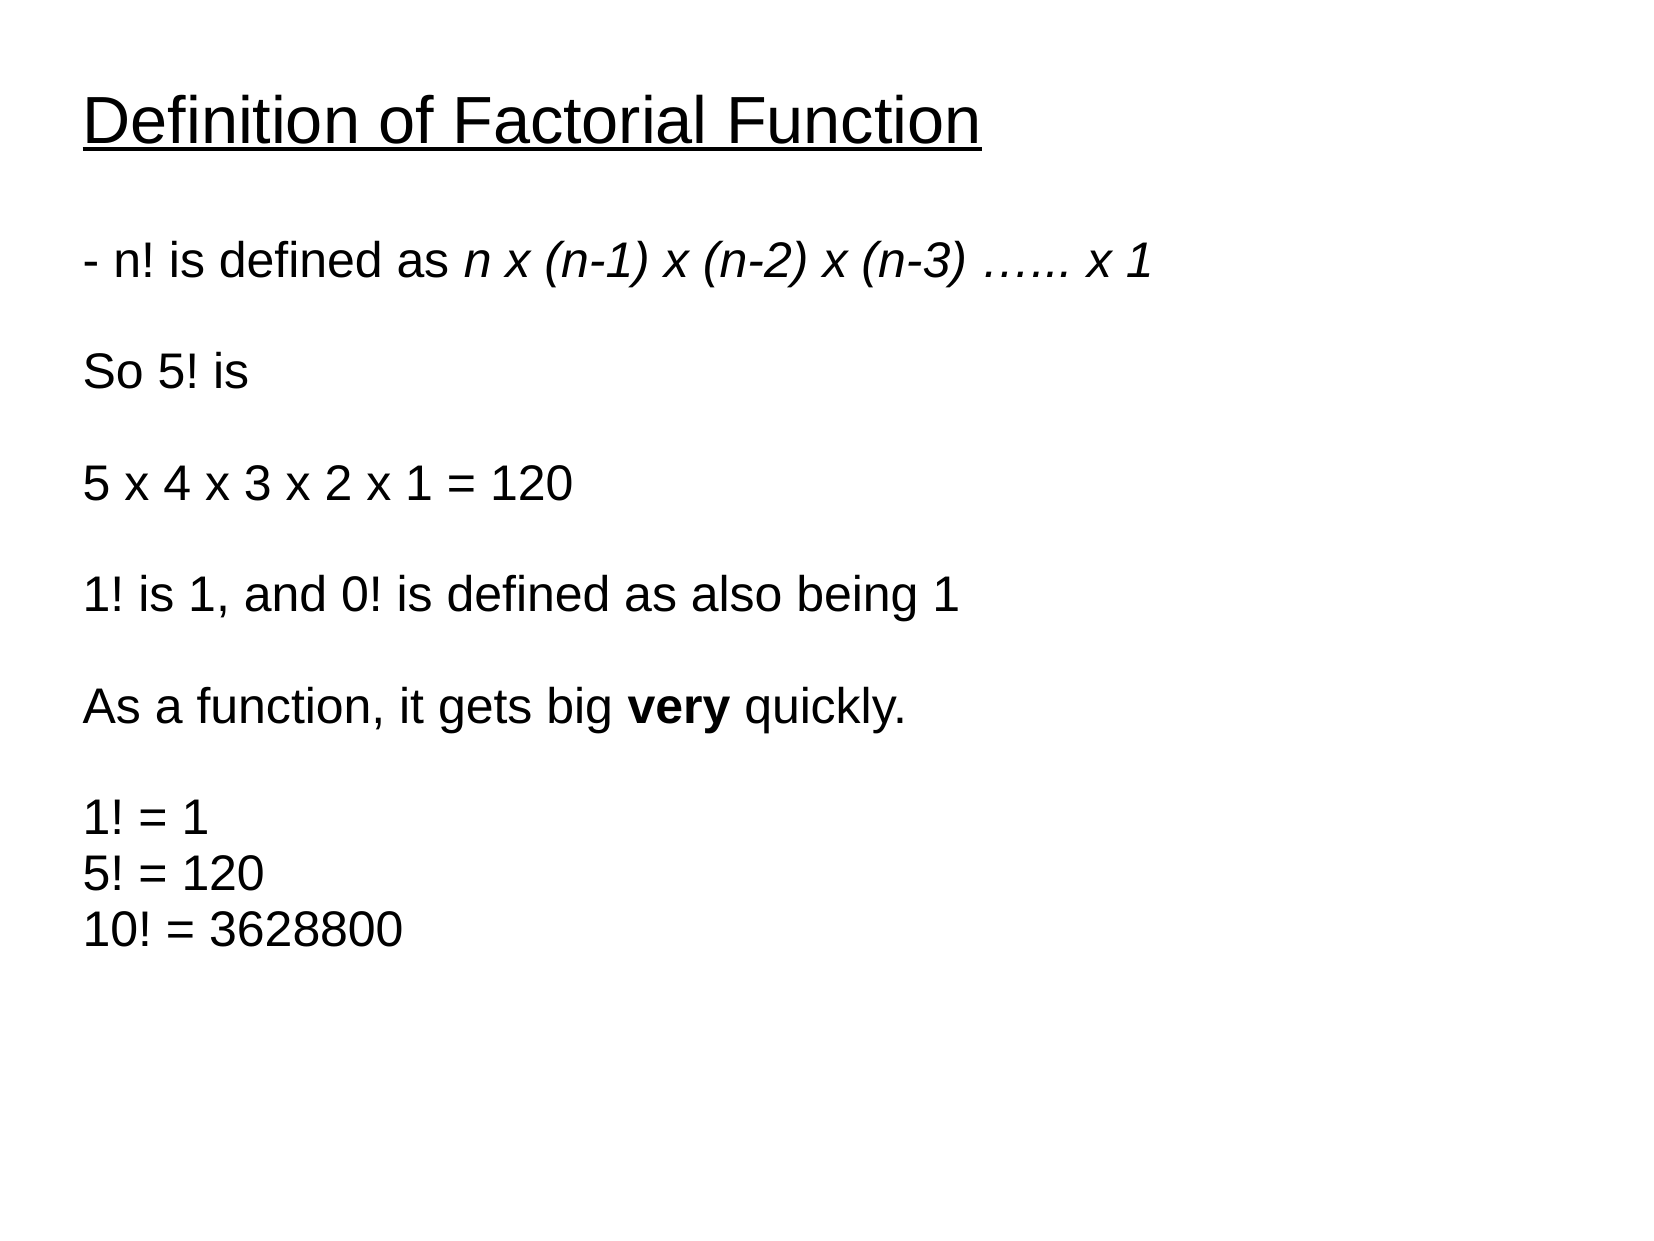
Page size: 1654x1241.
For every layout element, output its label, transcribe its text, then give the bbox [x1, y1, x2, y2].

subtitle Definition of Factorial Function - n! is defined as n x (n-1) x (n-2) x (n-3) …... x 1 So 5! is 5 x 4 x 3 x 2 x 1 = 120 1! is 1, and 0! is defined as also being 1 As a function, it gets big very quickly. 1! = 1 5! = 120 10! = 3628800 [82, 82, 1595, 1158]
